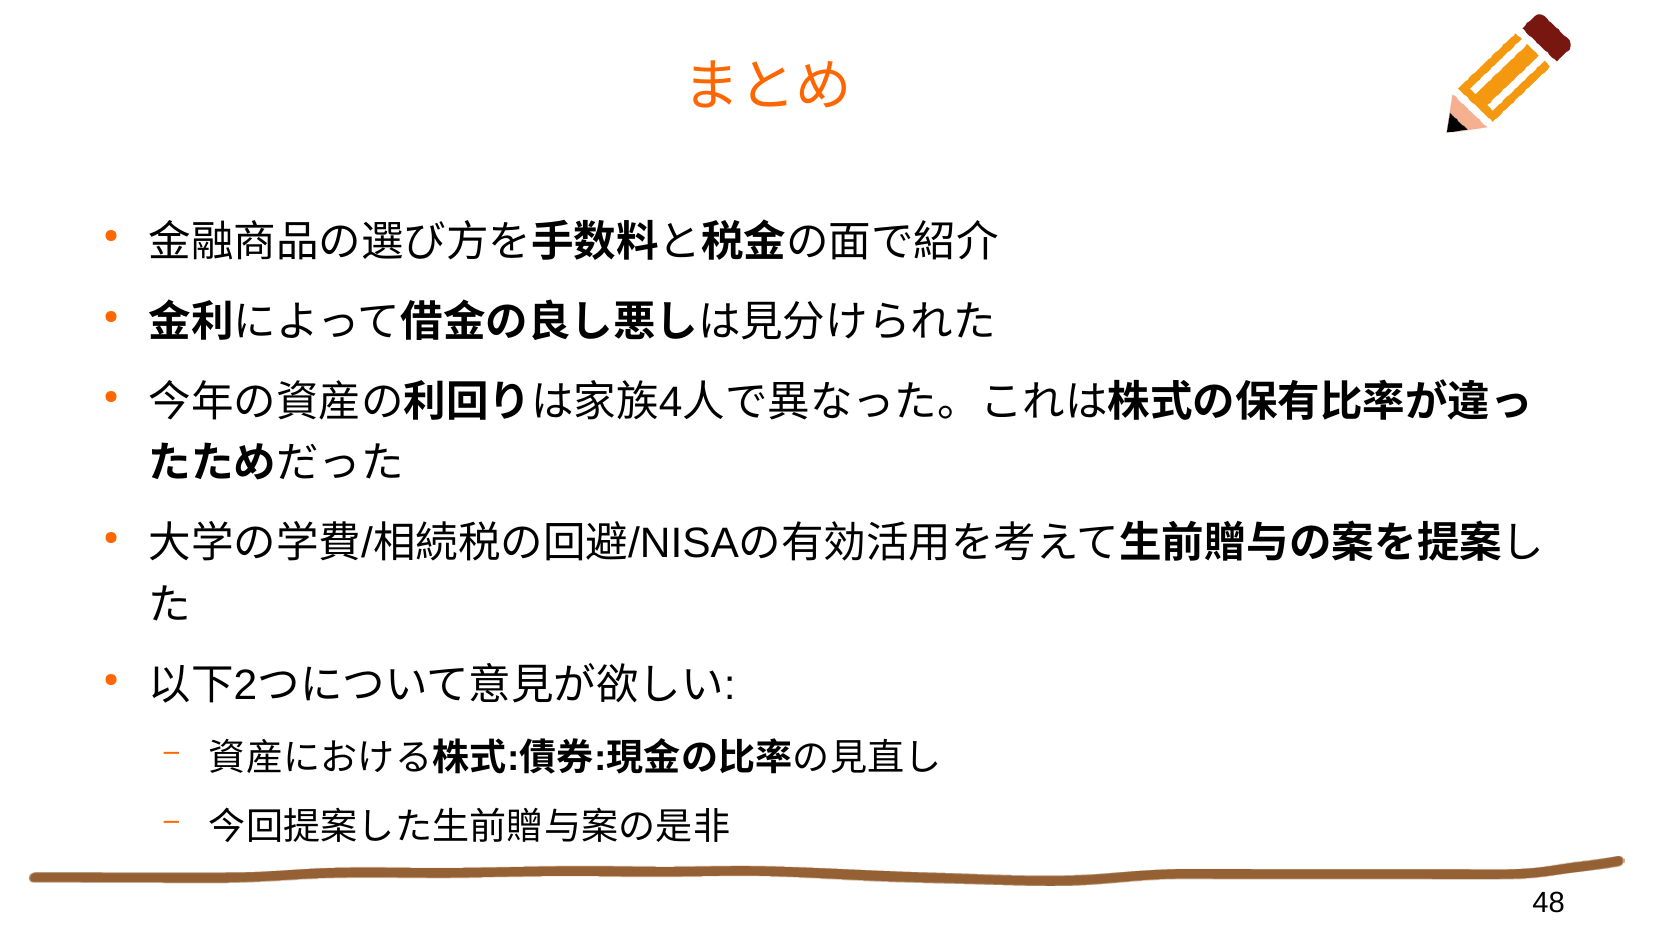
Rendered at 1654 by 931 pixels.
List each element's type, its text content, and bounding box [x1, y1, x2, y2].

picture [29, 856, 1625, 886]
picture [1446, 14, 1571, 133]
list 金融商品の選び方を手数料と税金の面で紹介 金利によって借金の良し悪しは見分けられた 今年の資産の利回りは家族4人で異なった。これは株式の保有比率が違ったためだった 大学の学費/相続税の回避/NISAの有効活用を考えて生前贈与の案を提案した 以下2つについて意見が欲しい: 資産における株式:債券:現金の比率の見直し 今回提案した生前贈与案の是非 [88, 206, 1576, 857]
title まとめ [88, 29, 1447, 133]
